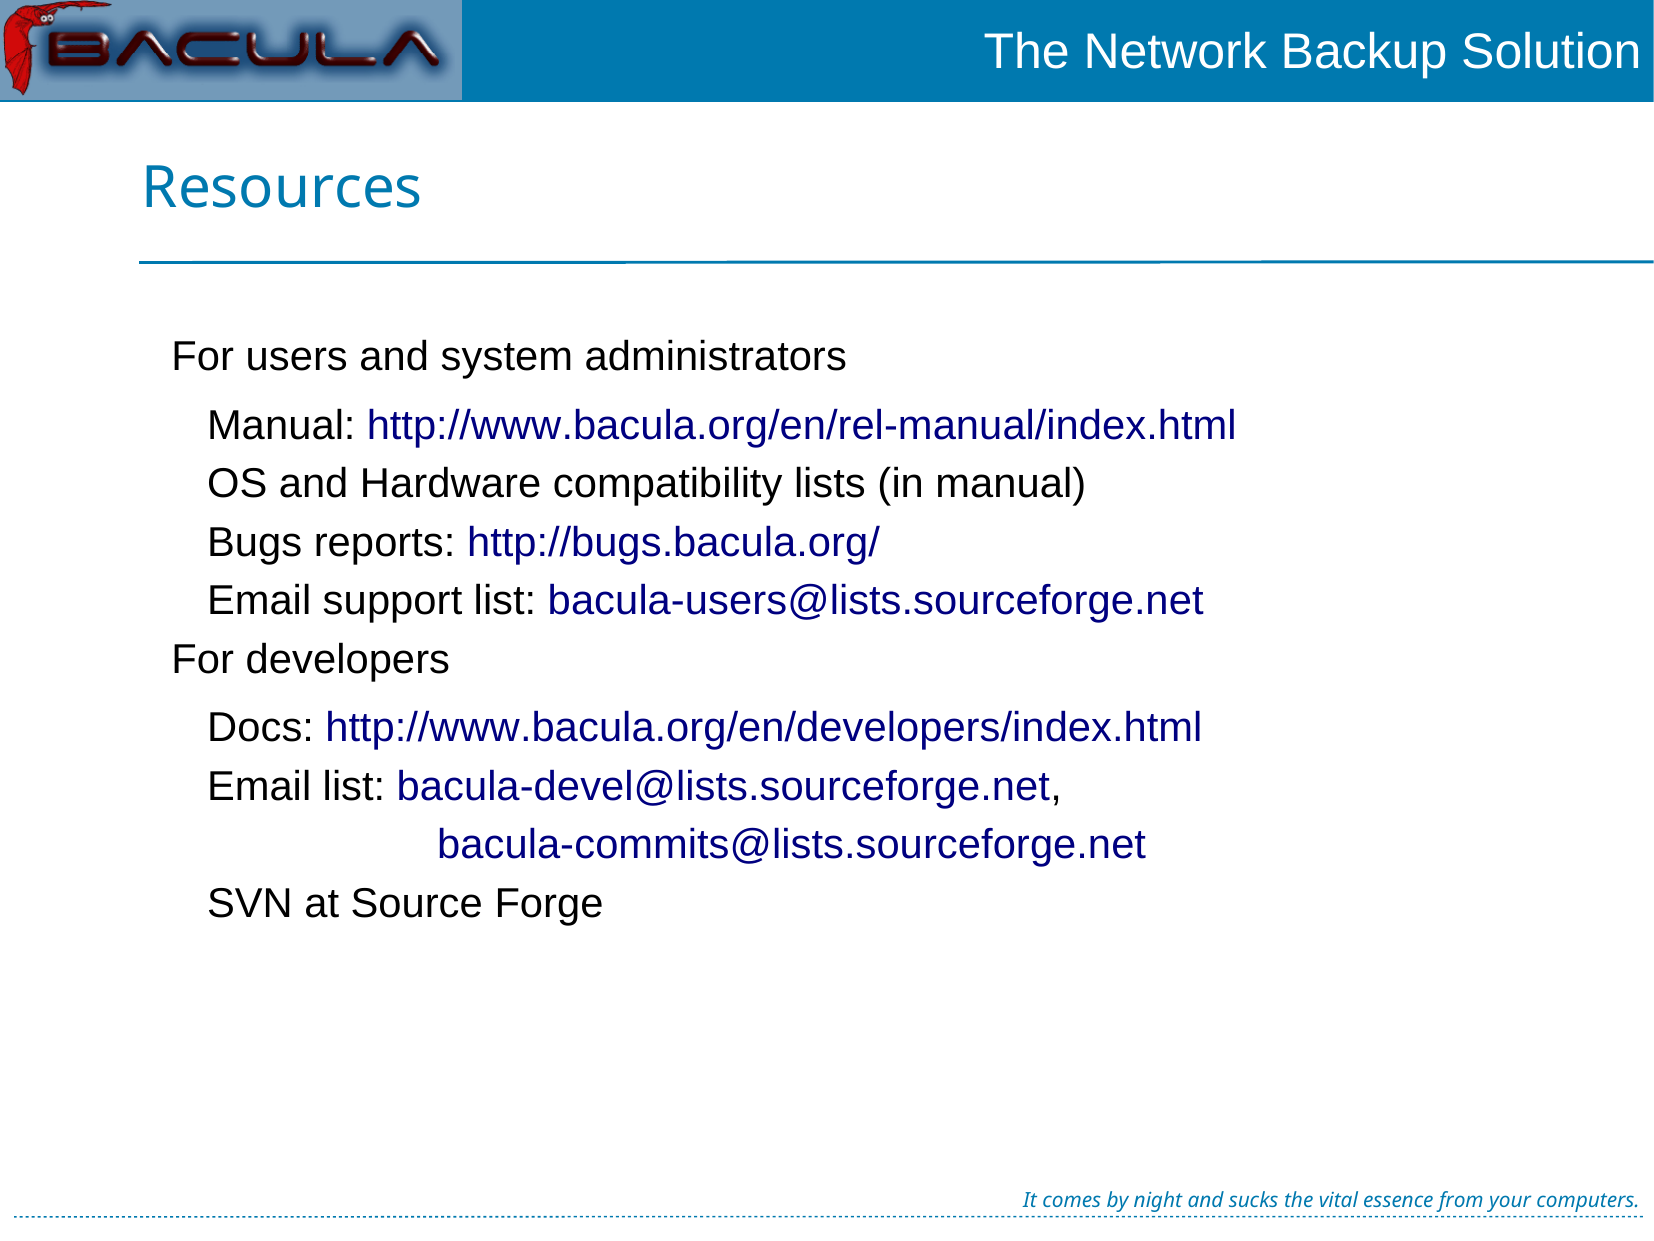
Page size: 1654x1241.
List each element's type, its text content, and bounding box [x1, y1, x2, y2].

title Resources [141, 112, 1501, 226]
list For users and system administrators Manual: http://www.bacula.org/en/rel-manual/index.html OS and Hardware compatibility lists (in manual) Bugs reports: http://bugs.bacula.org/ Email support list: bacula-users@lists.sourceforge.net For developers Docs: http://www.bacula.org/en/developers/index.html Email list: bacula-devel@lists.sourceforge.net, bacula-commits@lists.sourceforge.net SVN at Source Forge [112, 333, 1510, 1143]
picture [0, 0, 461, 99]
